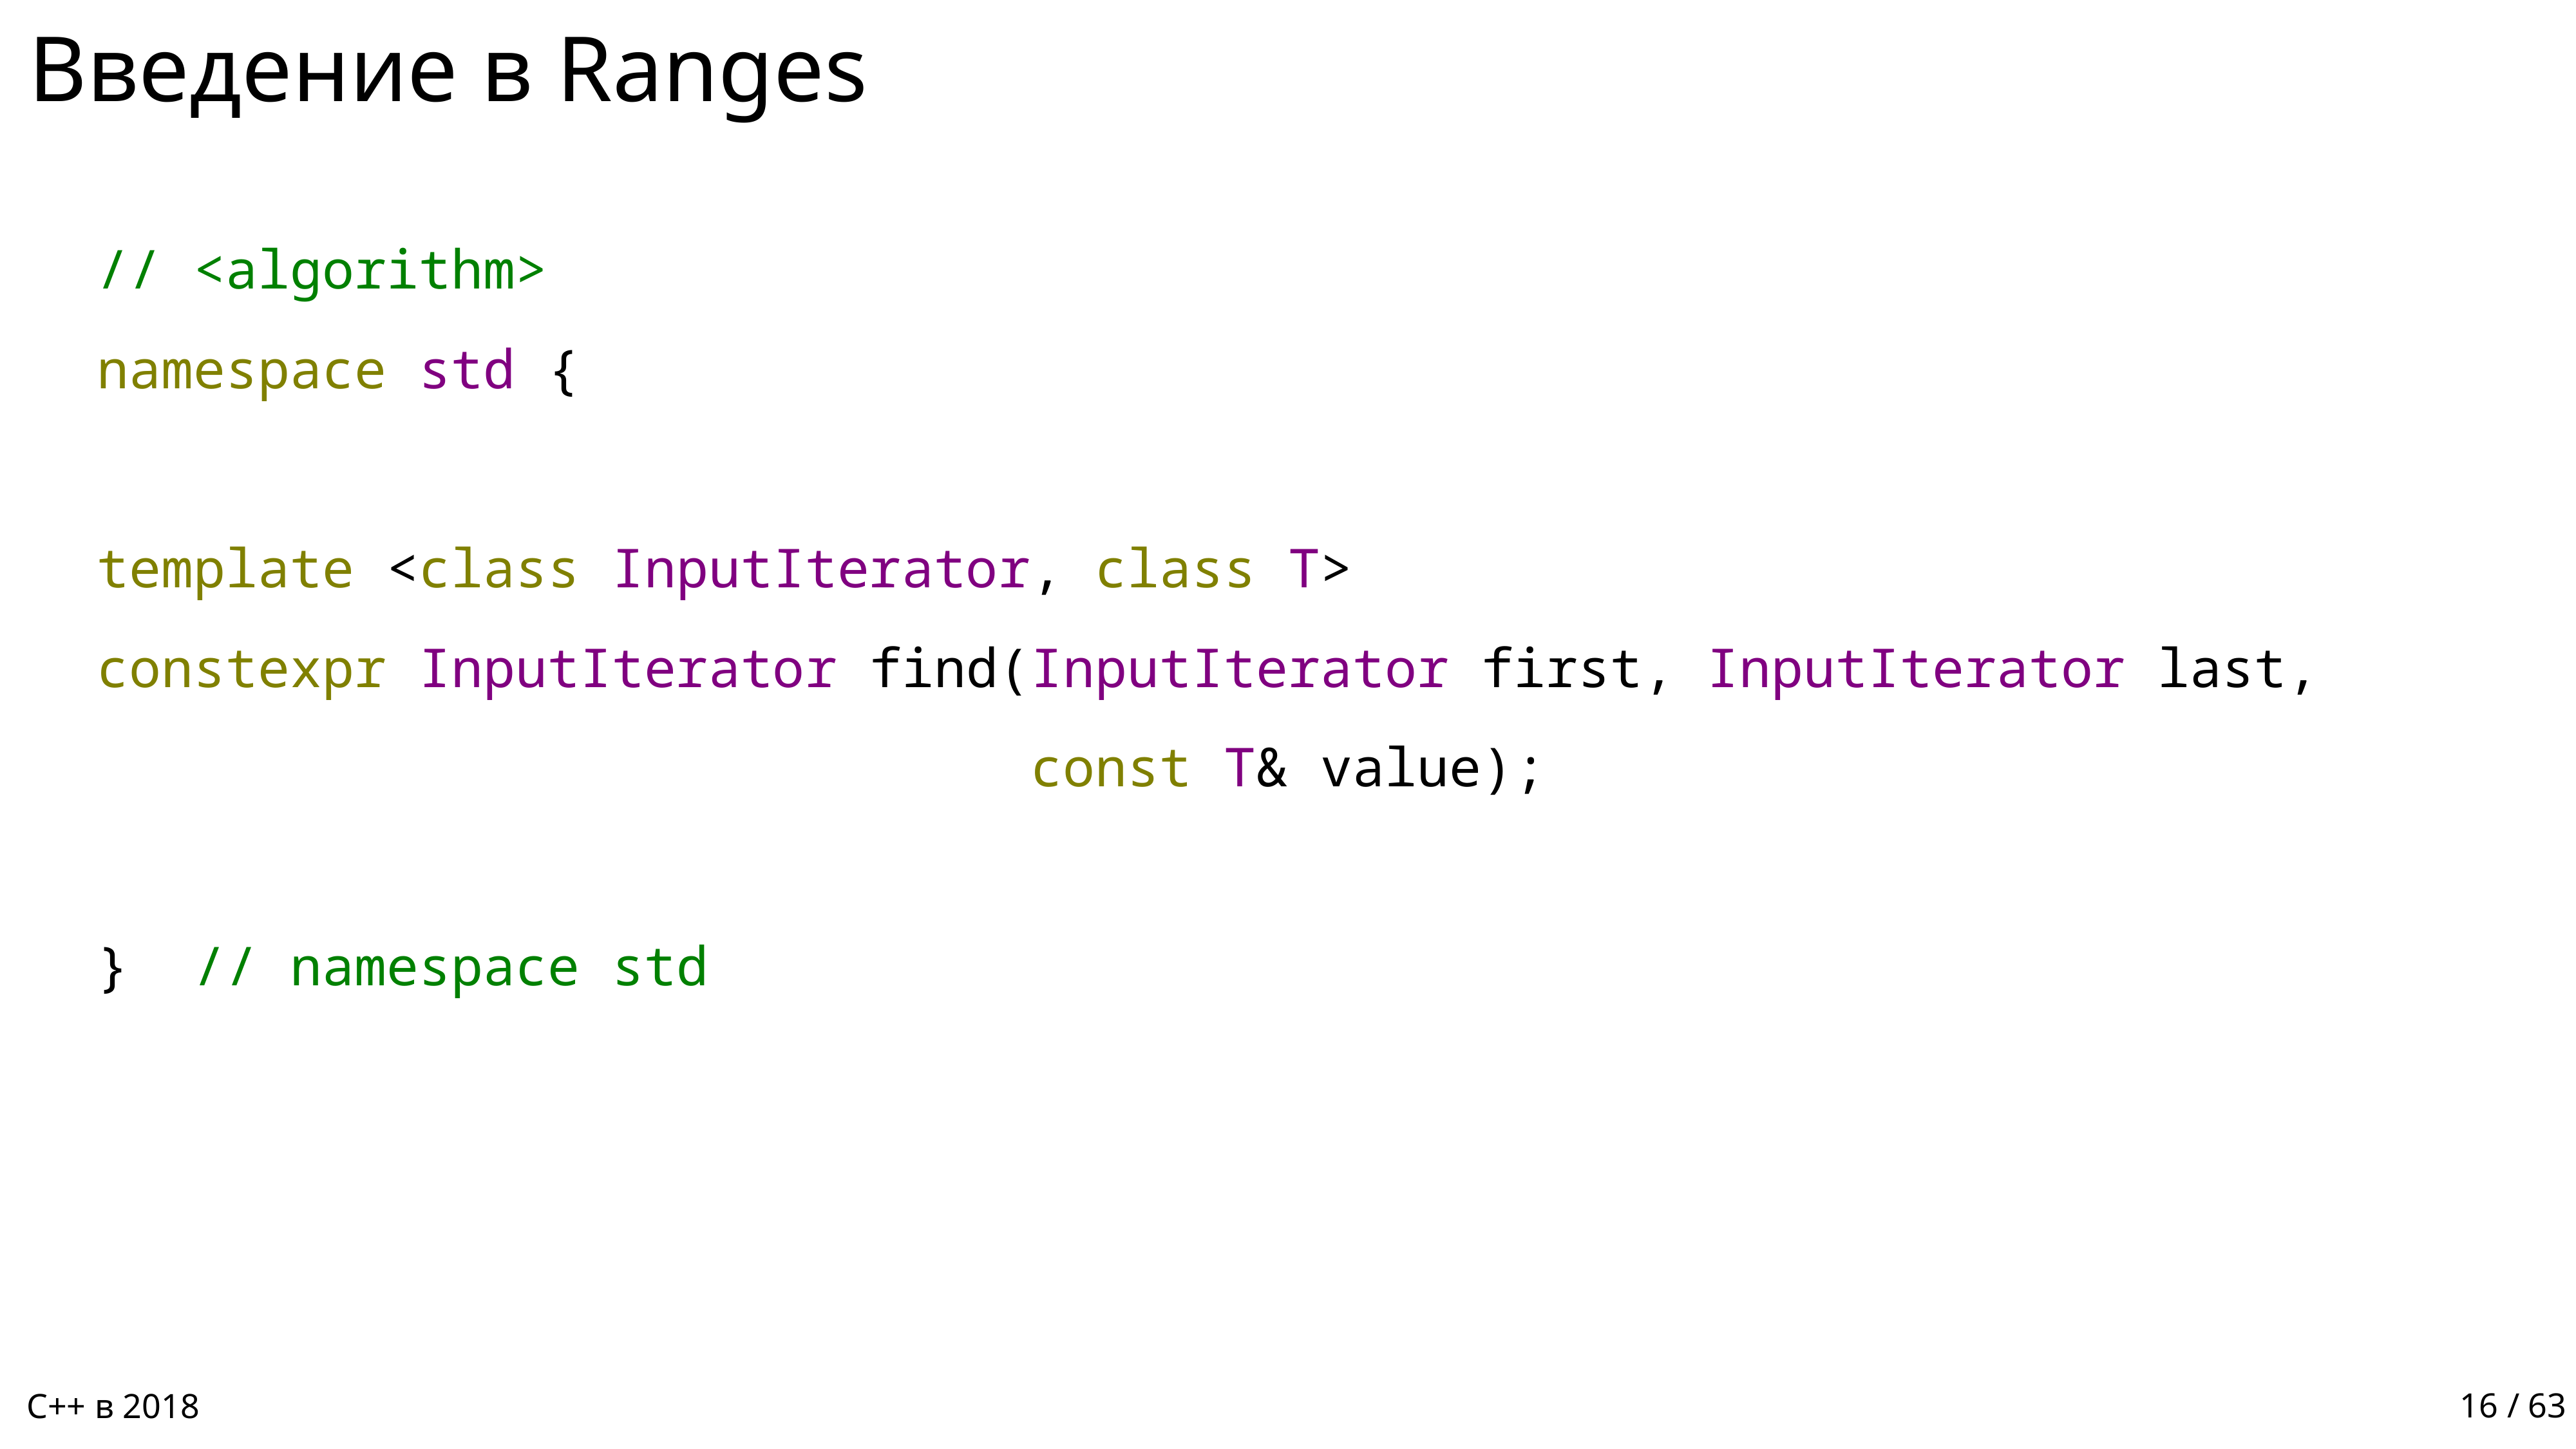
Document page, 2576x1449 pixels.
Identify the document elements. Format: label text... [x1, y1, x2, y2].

list <number> / 63 [1479, 1376, 2576, 1431]
list // <algorithm> namespace std { template <class InputIterator, class T> constexpr InputIterator find(InputIterator first, InputIterator last, const T& value); } // namespace std [87, 214, 2551, 1382]
title Введение в Ranges [19, 19, 2551, 155]
list C++ в 2018 [17, 1376, 1114, 1431]
